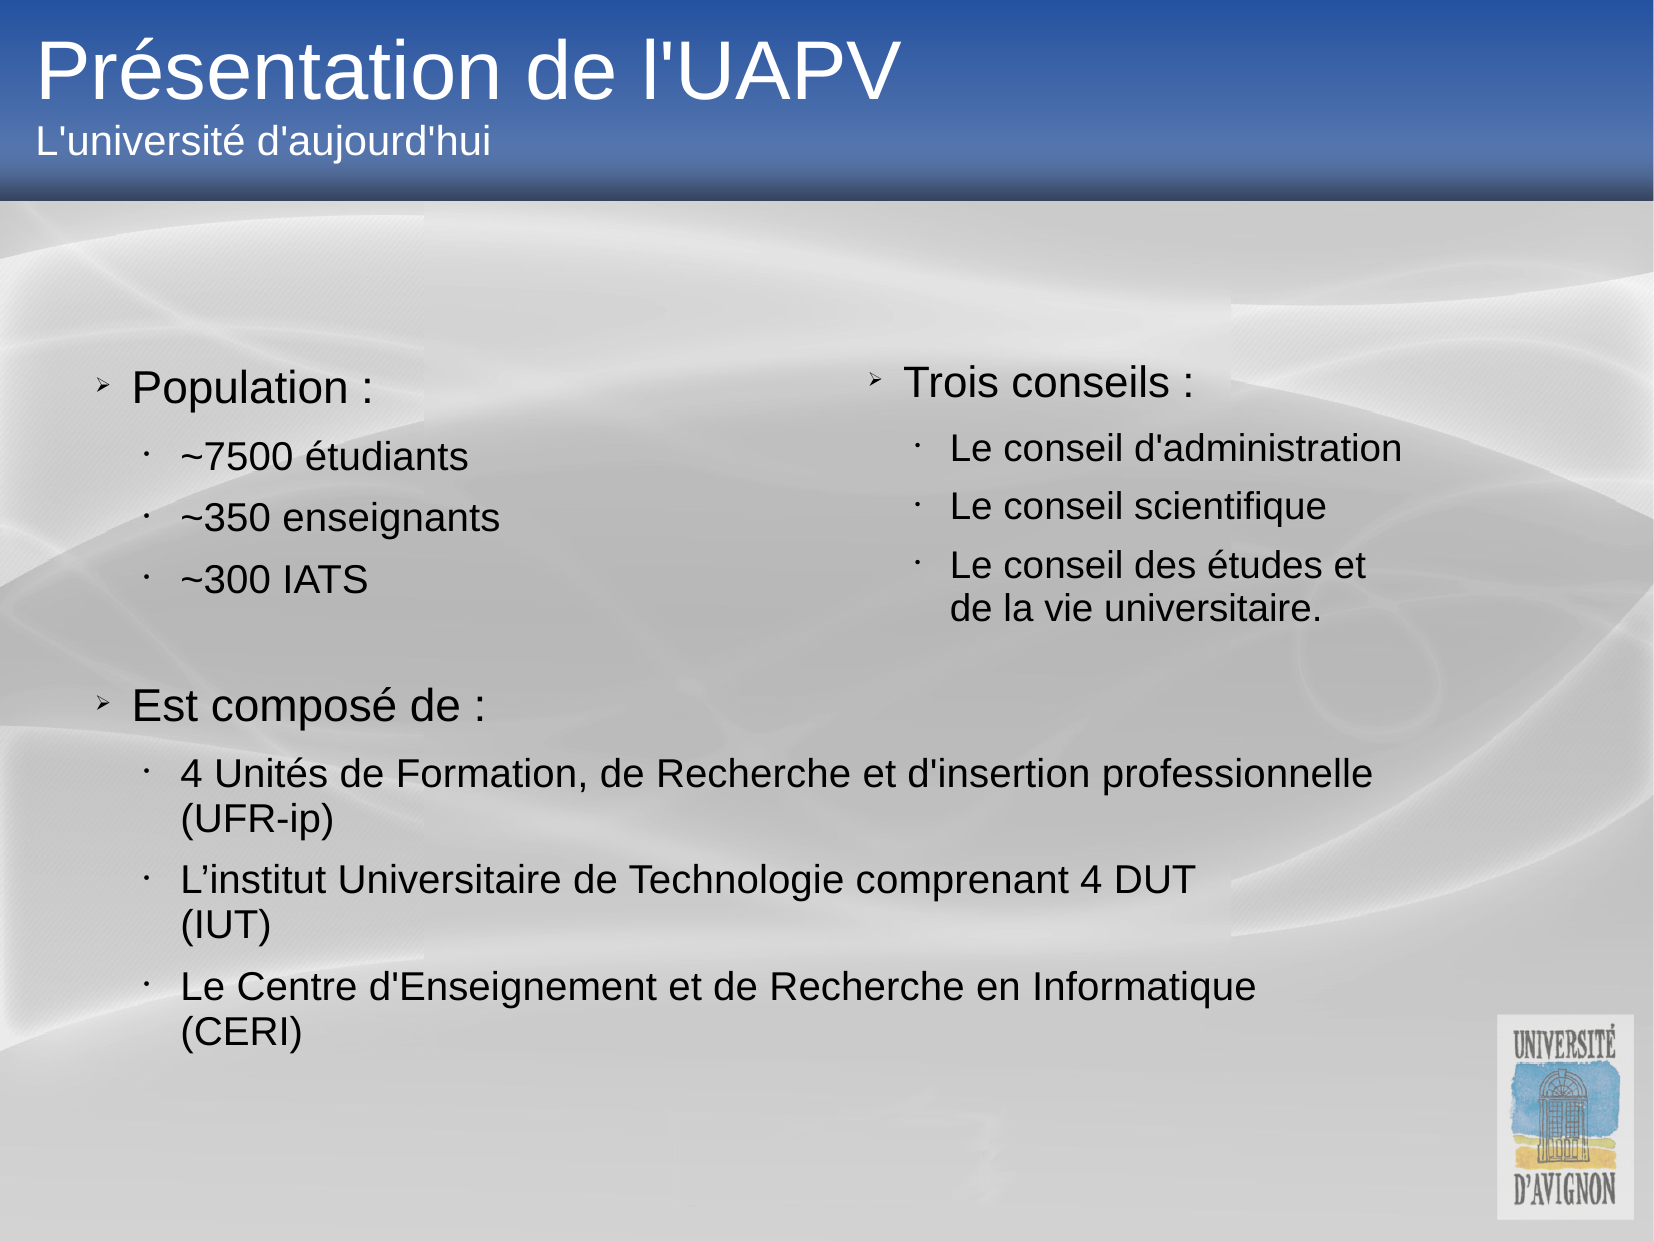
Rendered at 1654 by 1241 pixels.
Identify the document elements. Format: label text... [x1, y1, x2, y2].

title Présentation de l'UAPV L'université d'aujourd'hui [35, 0, 1498, 213]
list Population : ~7500 étudiants ~350 enseignants ~300 IATS Est composé de : 4 Unités de Formation, de Recherche et d'insertion professionnelle (UFR-ip) L’institut Universitaire de Technologie comprenant 4 DUT (IUT) Le Centre d'Enseignement et de Recherche en Informatique (CERI) [82, 290, 1571, 1109]
list Trois conseils : Le conseil d'administration Le conseil scientifique Le conseil des études et de la vie universitaire. [856, 289, 1548, 677]
picture [0, 0, 1654, 1241]
